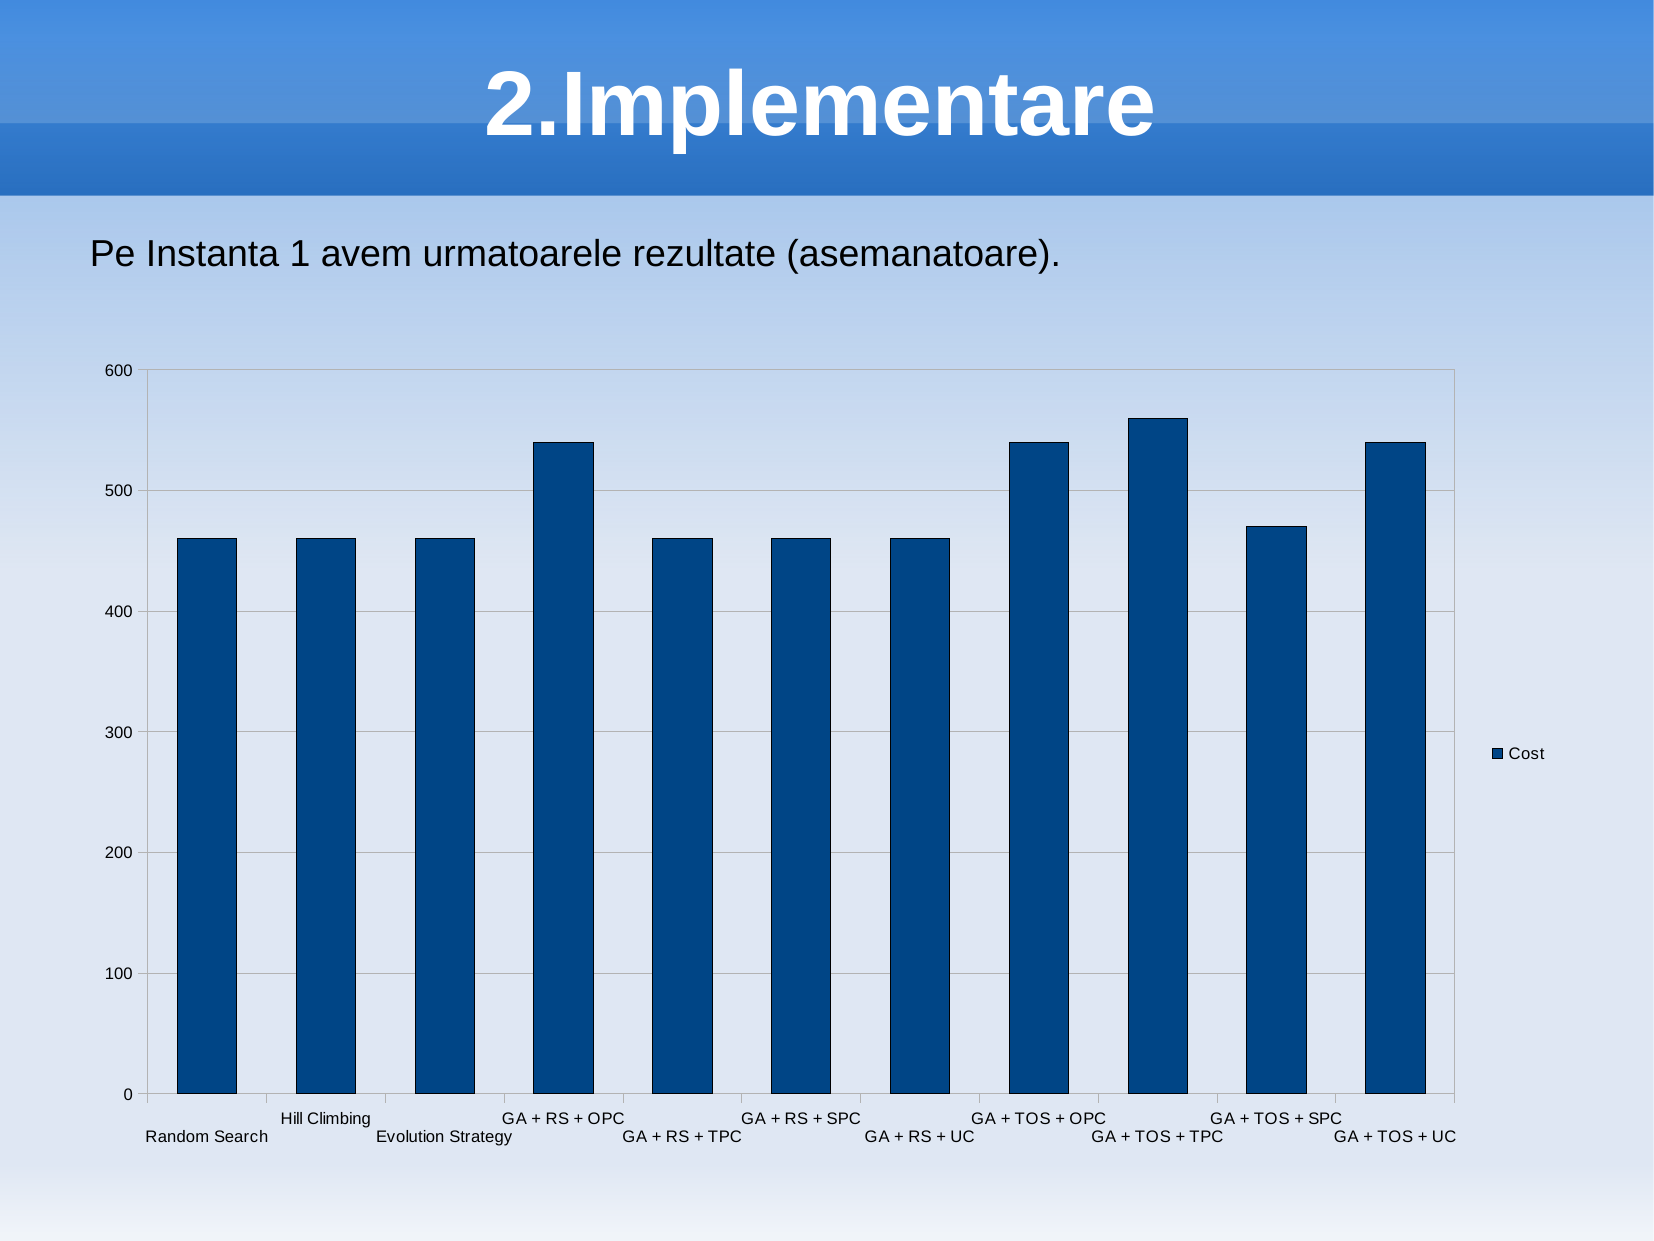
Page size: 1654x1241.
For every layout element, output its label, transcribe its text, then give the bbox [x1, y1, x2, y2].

picture [0, 0, 1654, 1241]
title 2.Implementare [76, 0, 1565, 208]
chart [75, 290, 1571, 1163]
text_box Pe Instanta 1 avem urmatoarele rezultate (asemanatoare). [75, 225, 1149, 282]
